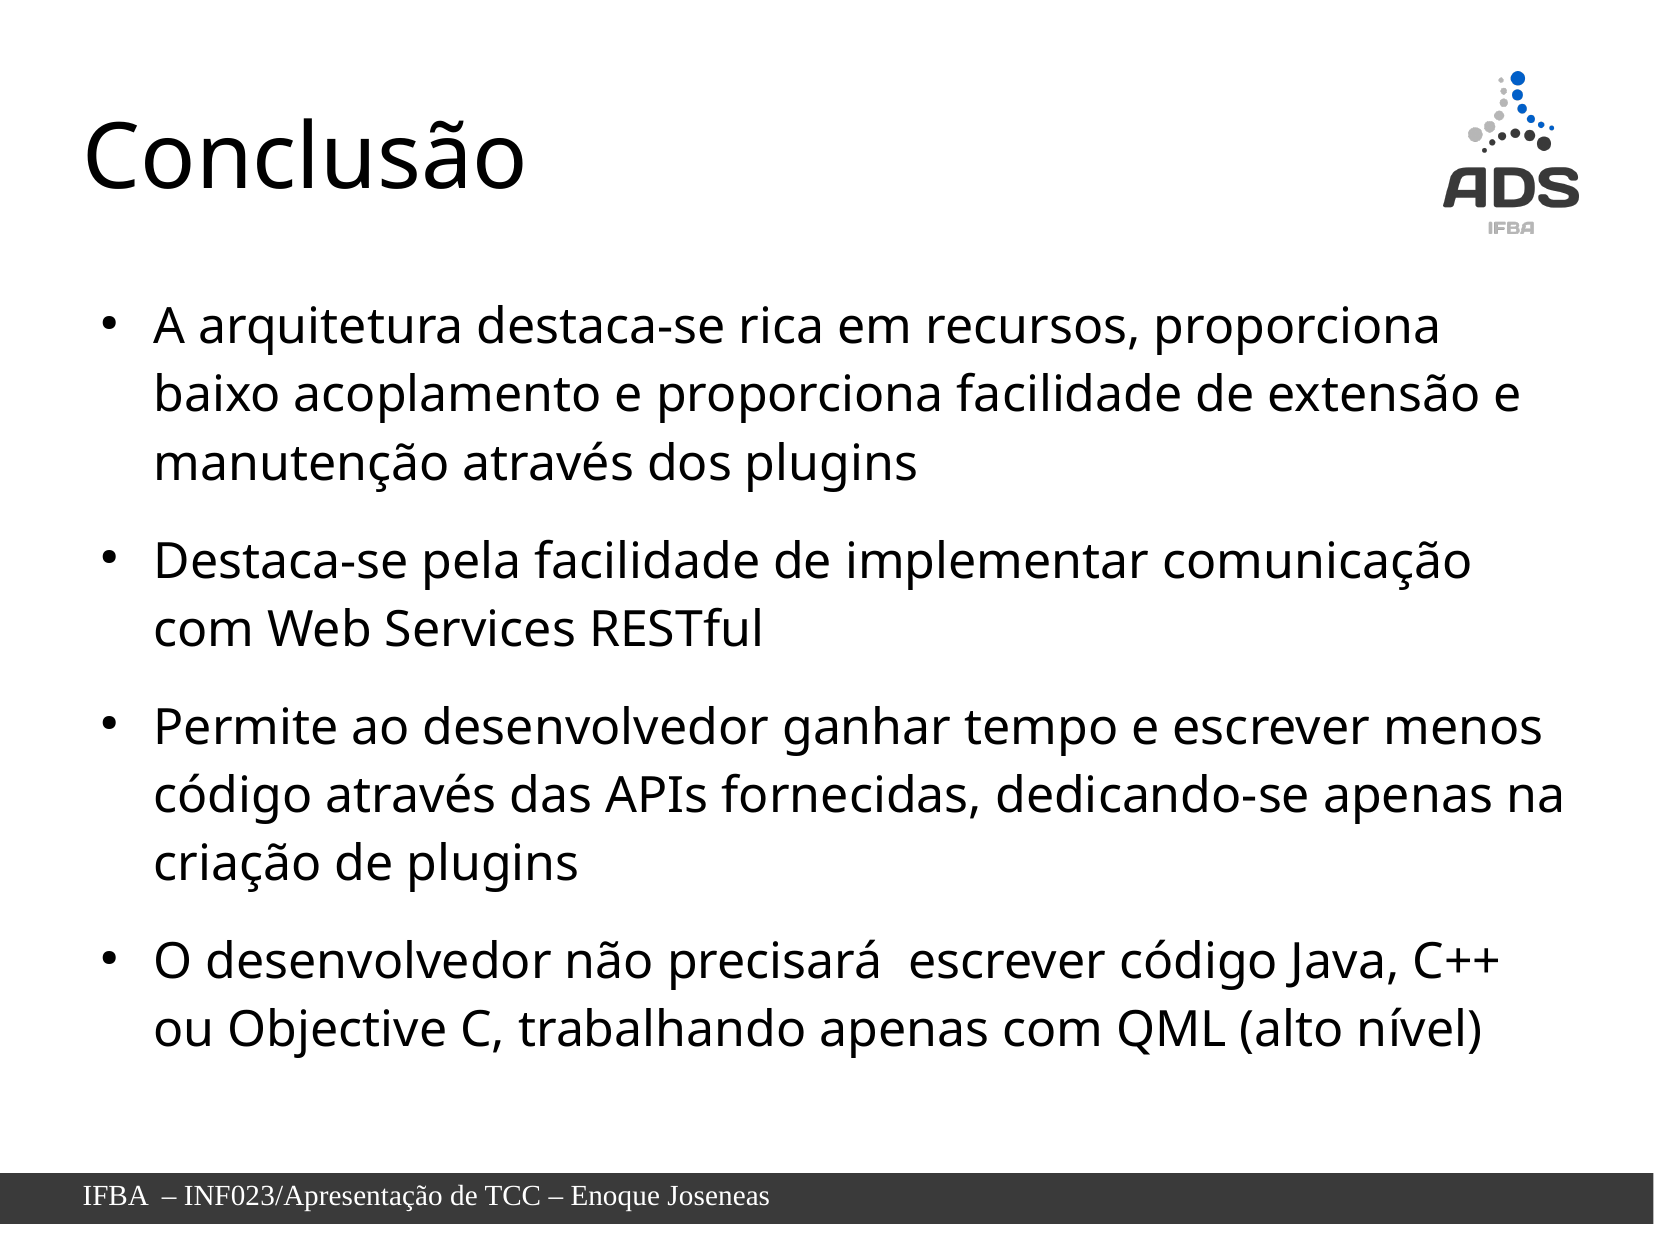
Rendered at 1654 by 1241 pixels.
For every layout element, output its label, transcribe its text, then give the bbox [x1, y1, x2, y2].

list A arquitetura destaca-se rica em recursos, proporciona baixo acoplamento e proporciona facilidade de extensão e manutenção através dos plugins Destaca-se pela facilidade de implementar comunicação com Web Services RESTful Permite ao desenvolvedor ganhar tempo e escrever menos código através das APIs fornecidas, dedicando-se apenas na criação de plugins O desenvolvedor não precisará escrever código Java, C++ ou Objective C, trabalhando apenas com QML (alto nível) [82, 290, 1571, 1156]
picture [1443, 71, 1579, 234]
title Conclusão [82, 49, 1426, 257]
